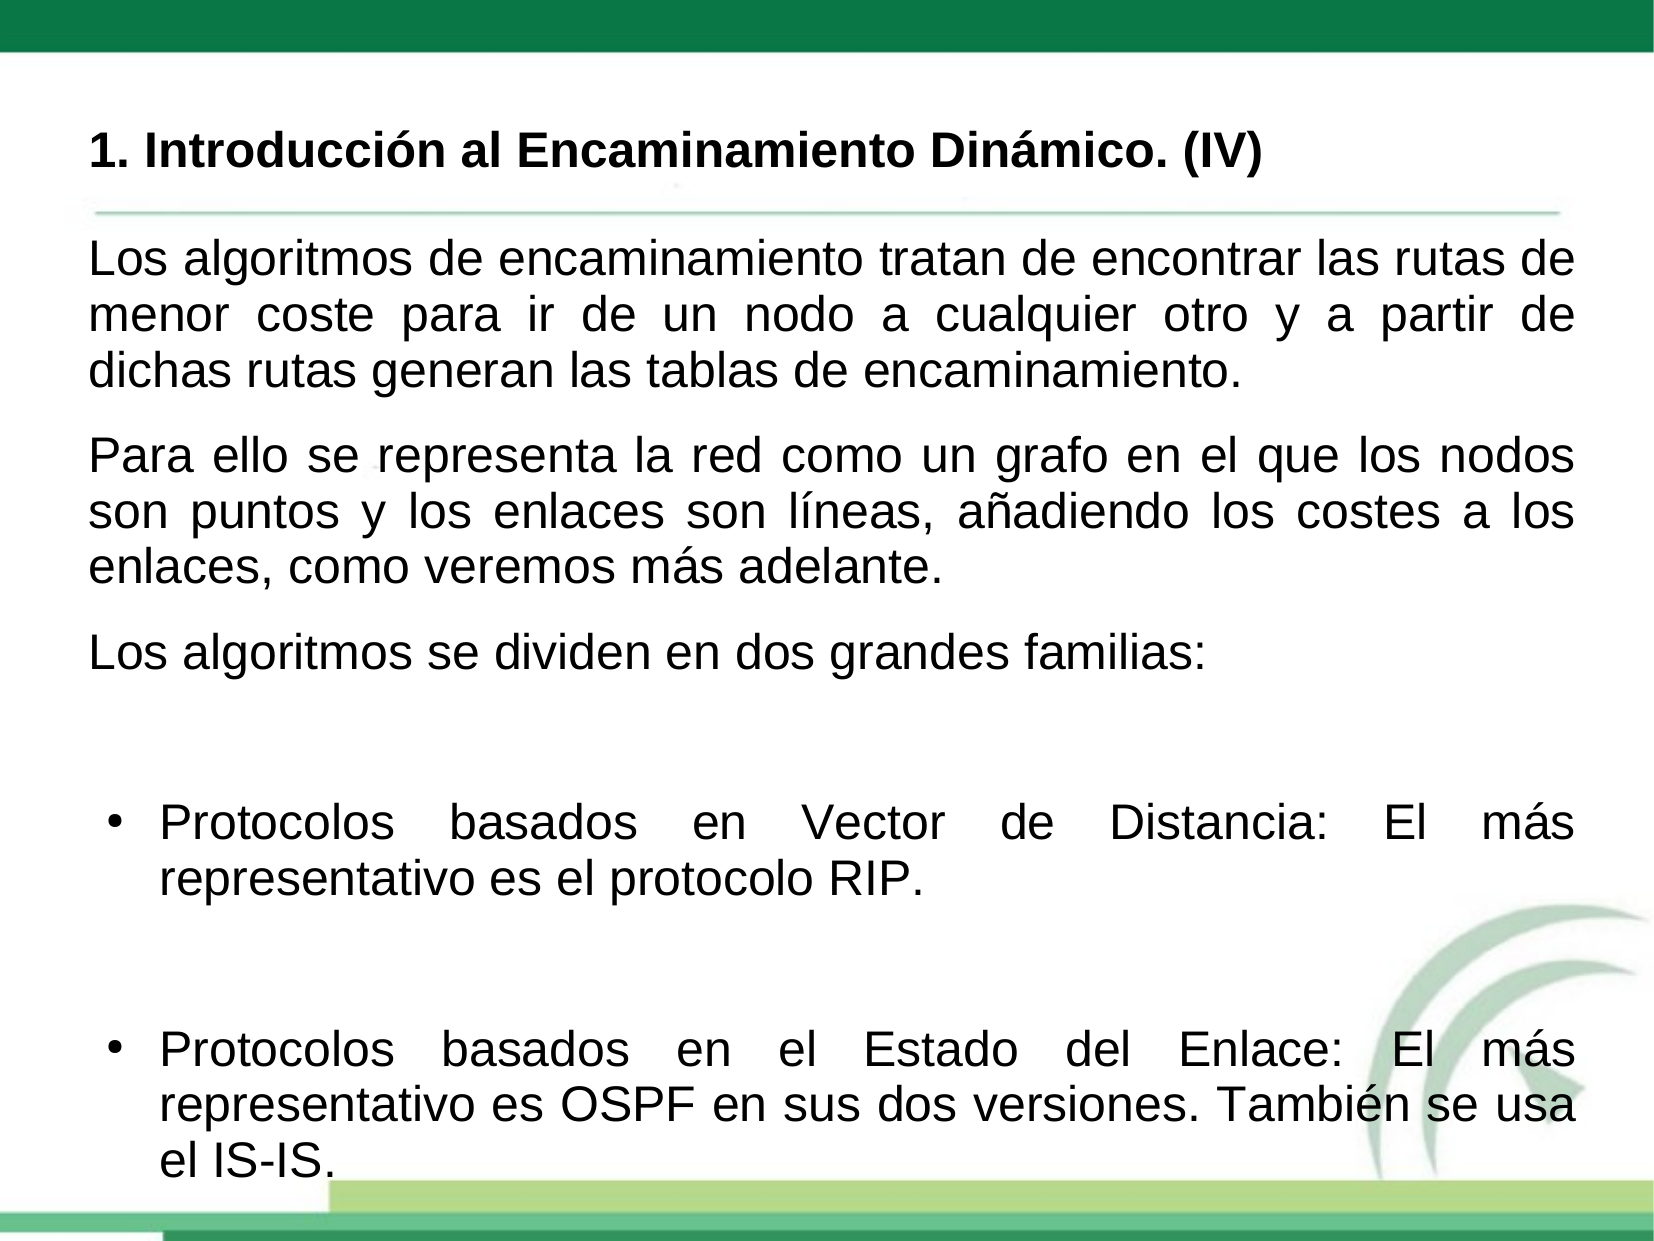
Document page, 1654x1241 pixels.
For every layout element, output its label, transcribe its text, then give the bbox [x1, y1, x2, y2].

title 1. Introducción al Encaminamiento Dinámico. (IV) [88, 46, 1577, 230]
picture [0, 0, 1654, 1241]
list Los algoritmos de encaminamiento tratan de encontrar las rutas de menor coste para ir de un nodo a cualquier otro y a partir de dichas rutas generan las tablas de encaminamiento. Para ello se representa la red como un grafo en el que los nodos son puntos y los enlaces son líneas, añadiendo los costes a los enlaces, como veremos más adelante. Los algoritmos se dividen en dos grandes familias: Protocolos basados en Vector de Distancia: El más representativo es el protocolo RIP. Protocolos basados en el Estado del Enlace: El más representativo es OSPF en sus dos versiones. También se usa el IS-IS. [88, 230, 1577, 1189]
